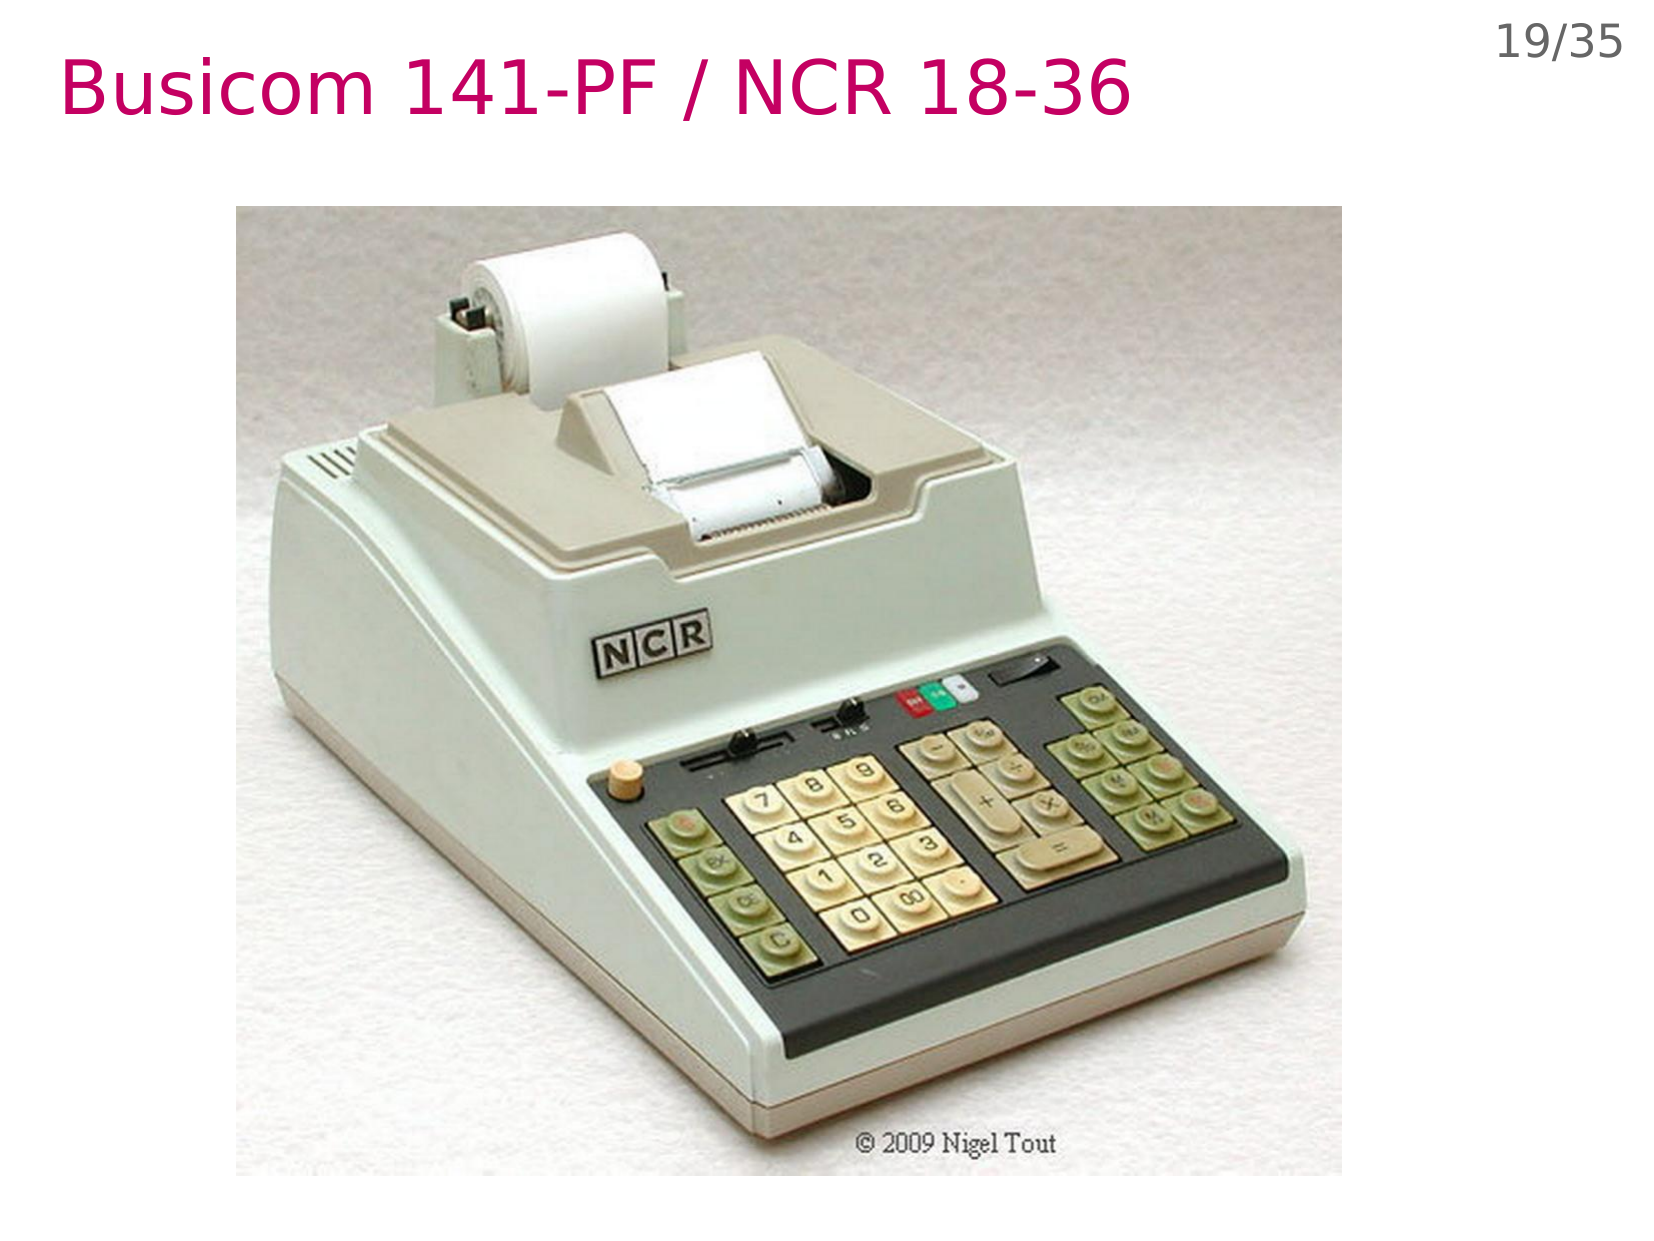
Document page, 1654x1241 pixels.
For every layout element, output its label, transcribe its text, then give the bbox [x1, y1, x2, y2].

title Busicom 141-PF / NCR 18-36 [59, 29, 1625, 148]
picture [236, 206, 1342, 1176]
